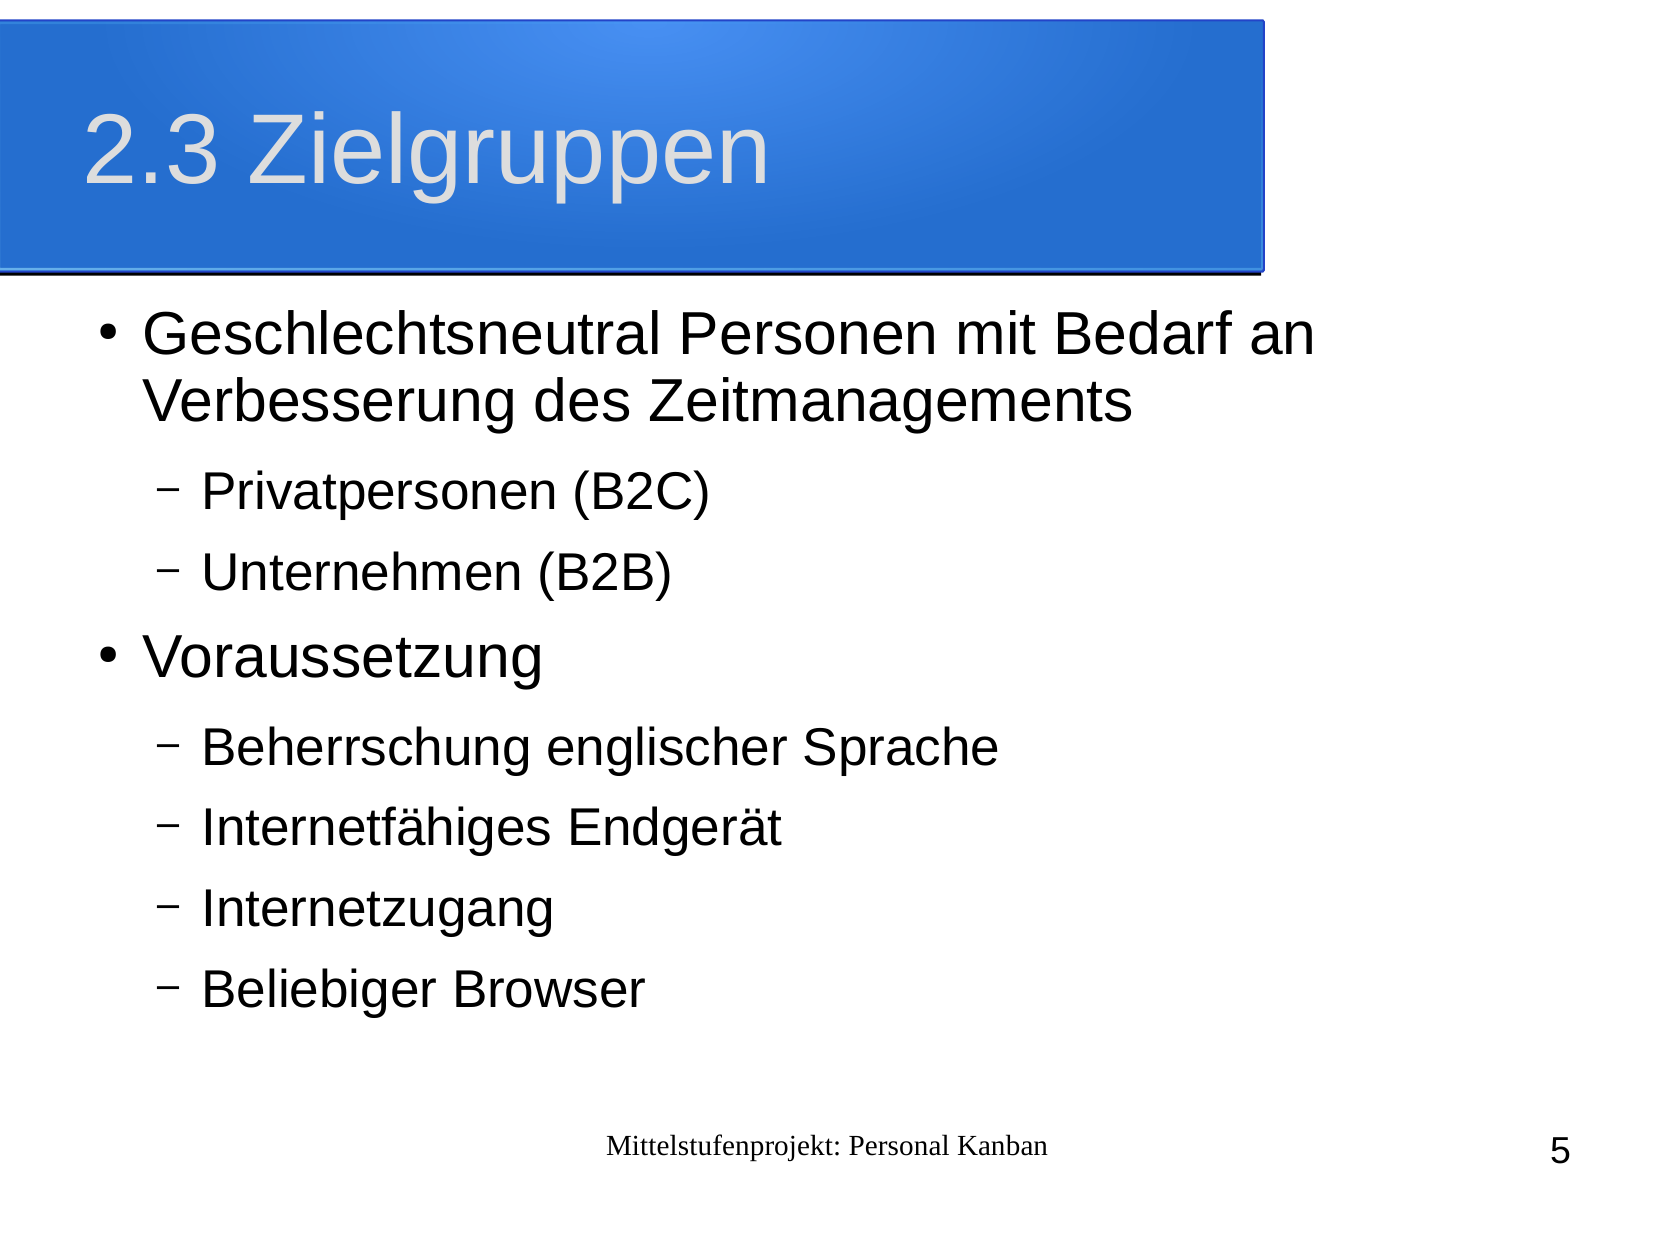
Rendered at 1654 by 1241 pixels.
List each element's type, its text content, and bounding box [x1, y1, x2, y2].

list Geschlechtsneutral Personen mit Bedarf an Verbesserung des Zeitmanagements Privatpersonen (B2C) Unternehmen (B2B) Voraussetzung Beherrschung englischer Sprache Internetfähiges Endgerät Internetzugang Beliebiger Browser [82, 299, 1571, 1019]
text_box 5 [1535, 1122, 1654, 1194]
title 2.3 Zielgruppen [82, 47, 1235, 252]
